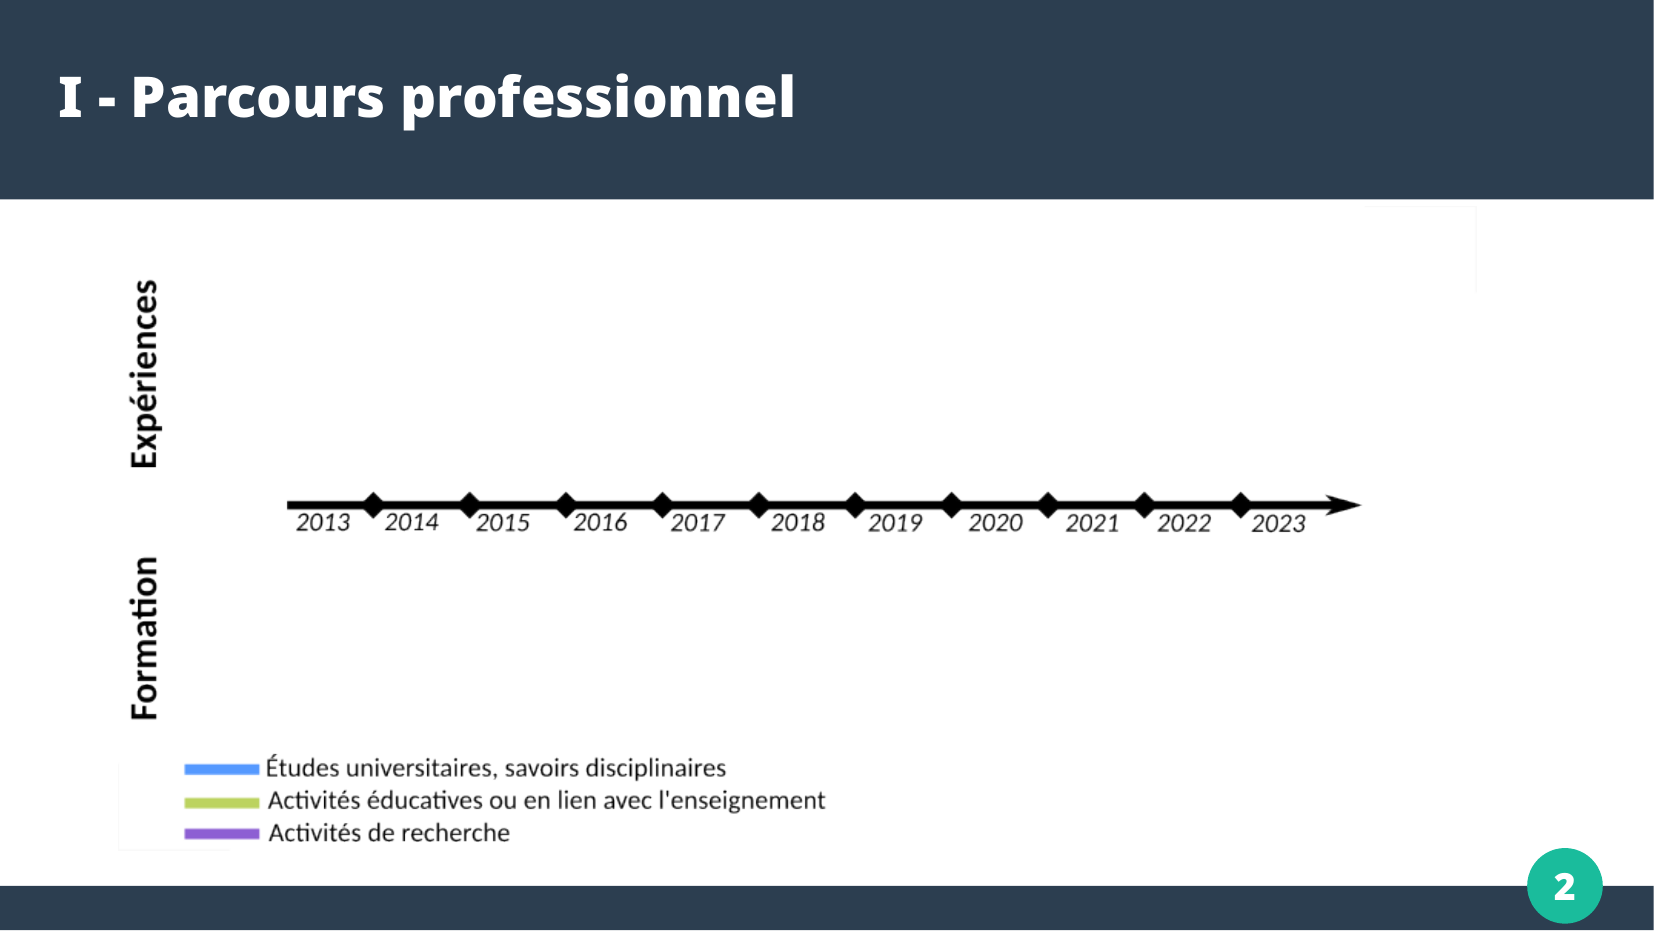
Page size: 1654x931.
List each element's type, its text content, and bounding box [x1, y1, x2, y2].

picture [118, 206, 1477, 851]
title I - Parcours professionnel [59, 37, 1595, 156]
